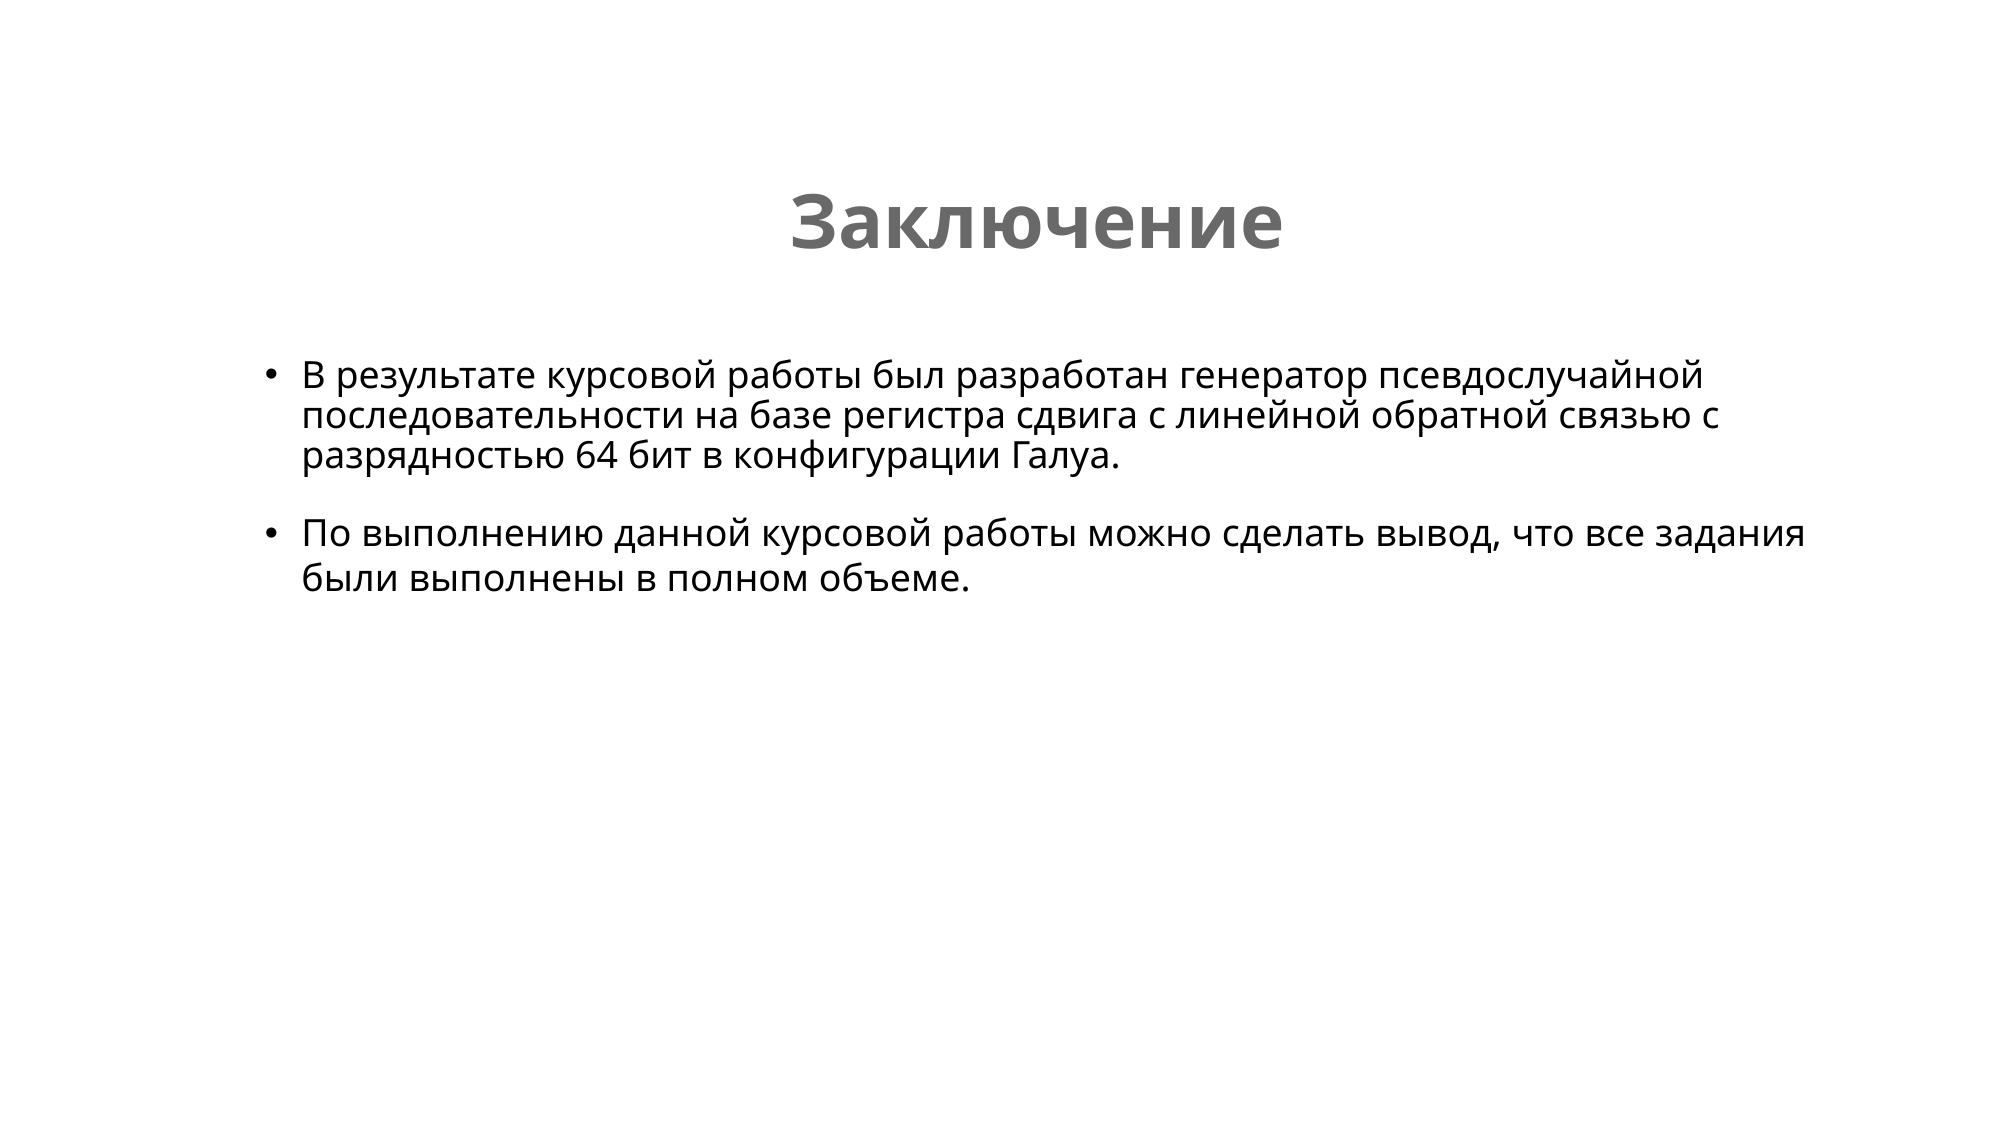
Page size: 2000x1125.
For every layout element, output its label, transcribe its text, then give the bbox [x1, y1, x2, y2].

list В результате курсовой работы был разработан генератор псевдослучайной последовательности на базе регистра сдвига с линейной обратной связью с разрядностью 64 бит в конфигурации Галуа. По выполнению данной курсовой работы можно сделать вывод, что все задания были выполнены в полном объеме. [249, 265, 1825, 954]
title Заключение [249, 87, 1825, 265]
